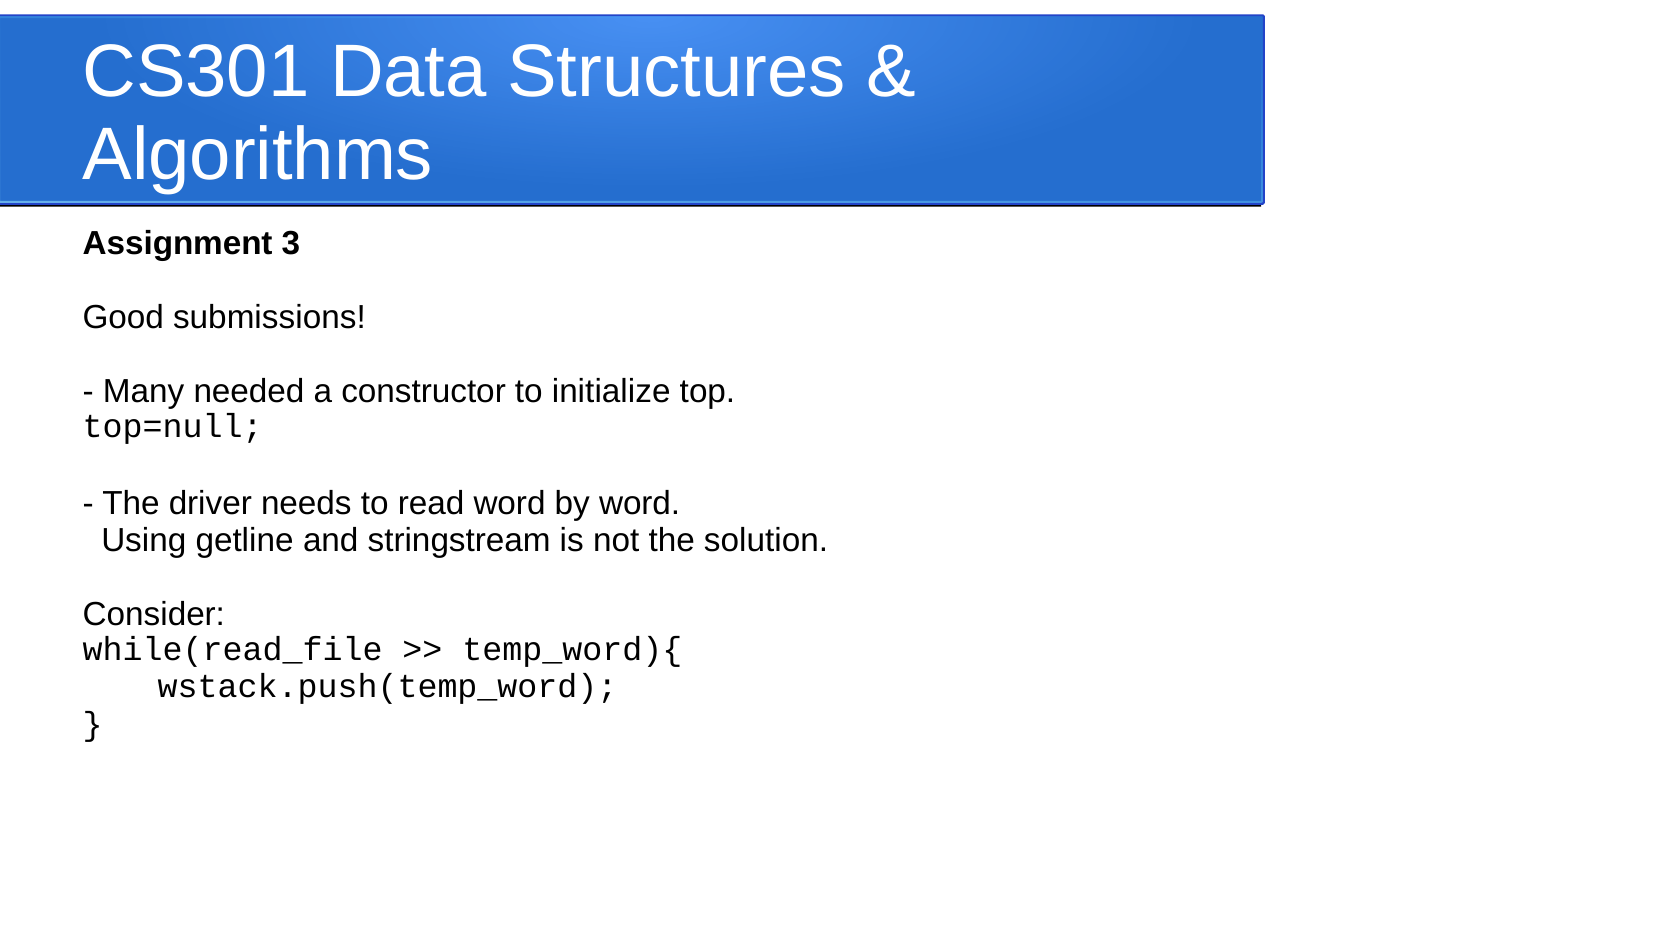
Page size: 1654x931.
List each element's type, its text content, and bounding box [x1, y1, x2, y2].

subtitle Assignment 3 Good submissions! - Many needed a constructor to initialize top. top=null; - The driver needs to read word by word. Using getline and stringstream is not the solution. Consider: while(read_file >> temp_word){ wstack.push(temp_word); } [82, 224, 841, 746]
title CS301 Data Structures & Algorithms [82, 29, 1235, 196]
